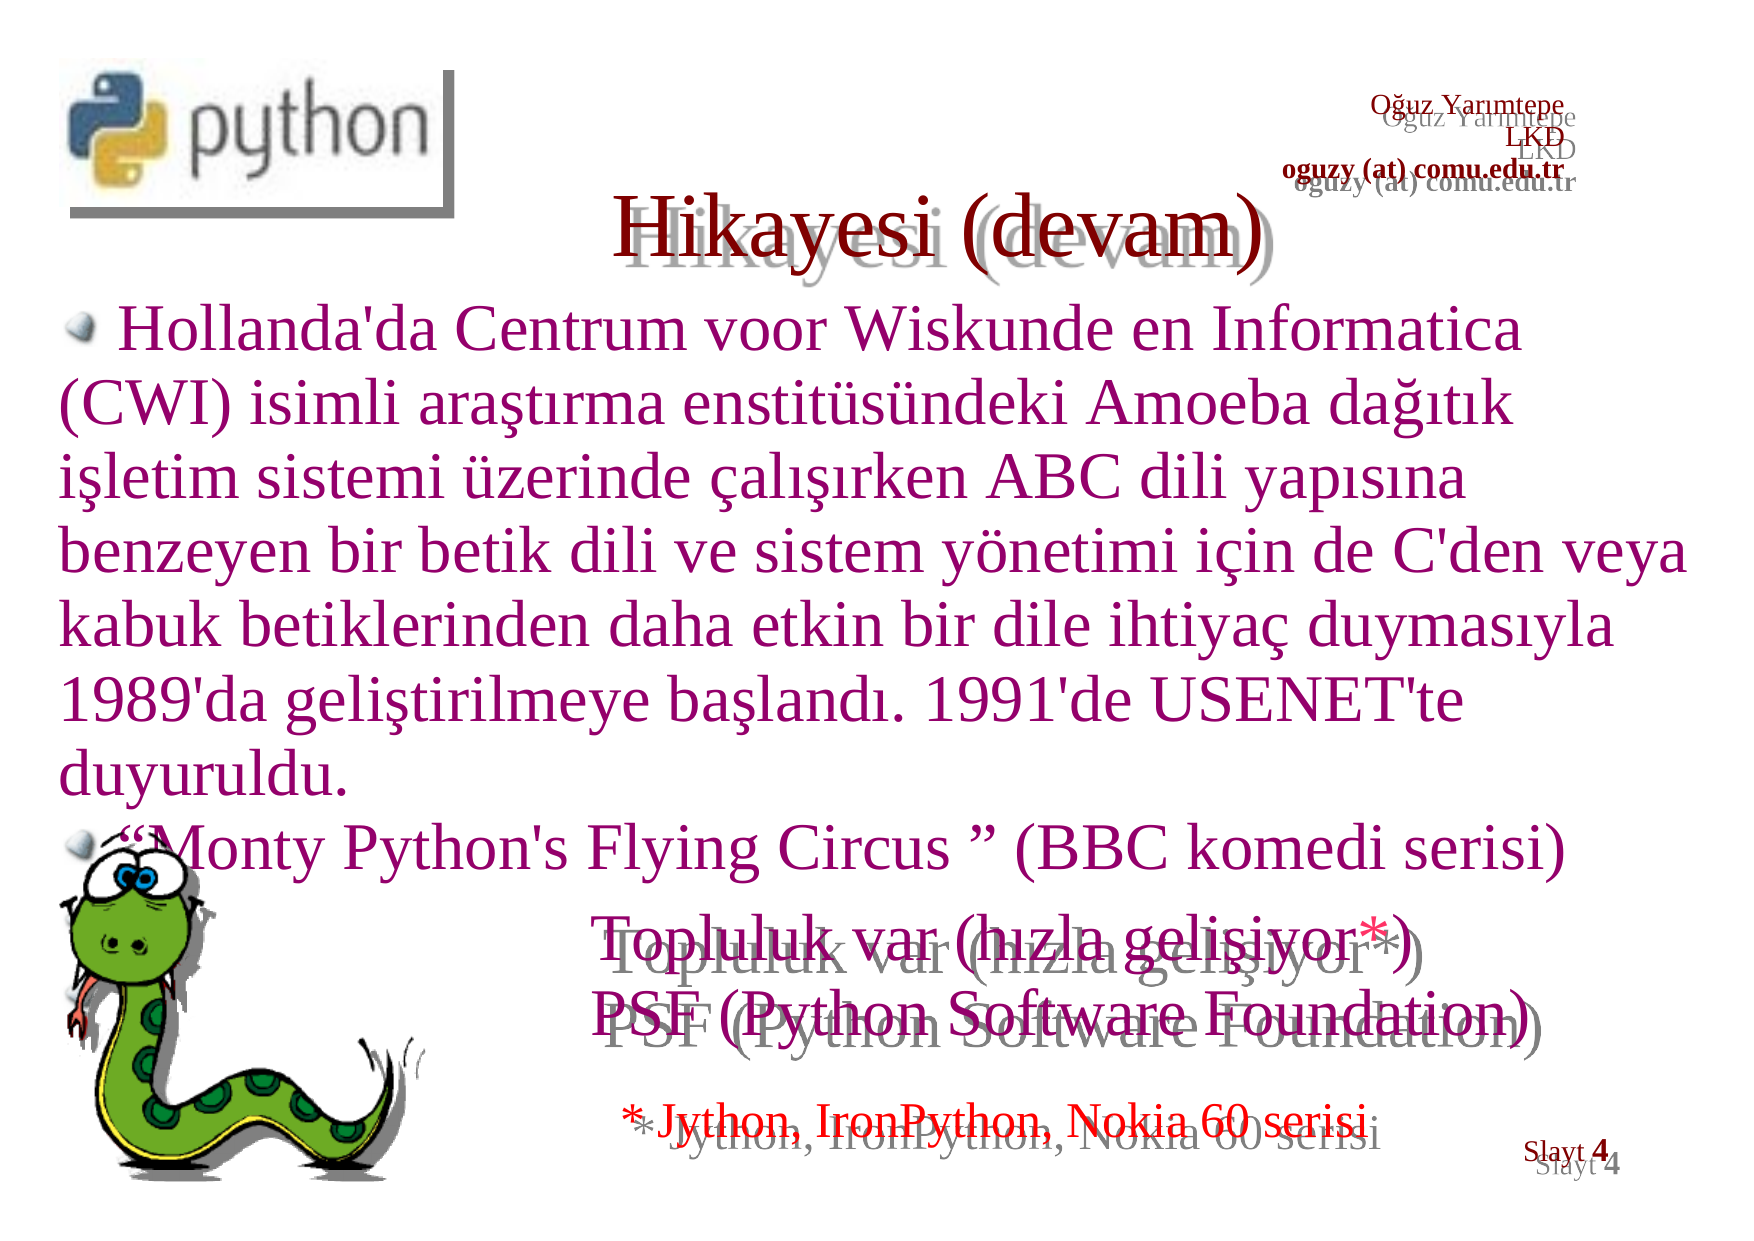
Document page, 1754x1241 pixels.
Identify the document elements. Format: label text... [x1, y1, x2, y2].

picture [59, 58, 443, 207]
text_box * Jython, IronPython, Nokia 60 serisi [620, 1092, 1370, 1154]
title Hikayesi (devam) [194, 155, 1684, 257]
subtitle Hollanda'da Centrum voor Wiskunde en Informatica (CWI) isimli araştırma enstitüsündeki Amoeba dağıtık işletim sistemi üzerinde çalışırken ABC dili yapısına benzeyen bir betik dili ve sistem yönetimi için de C'den veya kabuk betiklerinden daha etkin bir dile ihtiyaç duymasıyla 1989'da geliştirilmeye başlandı. 1991'de USENET'te duyuruldu. “Monty Python's Flying Circus ” (BBC komedi serisi) [59, 257, 1695, 1066]
text_box Topluluk var (hızla gelişiyor*) PSF (Python Software Foundation) [590, 901, 1625, 1063]
picture [59, 832, 414, 1170]
